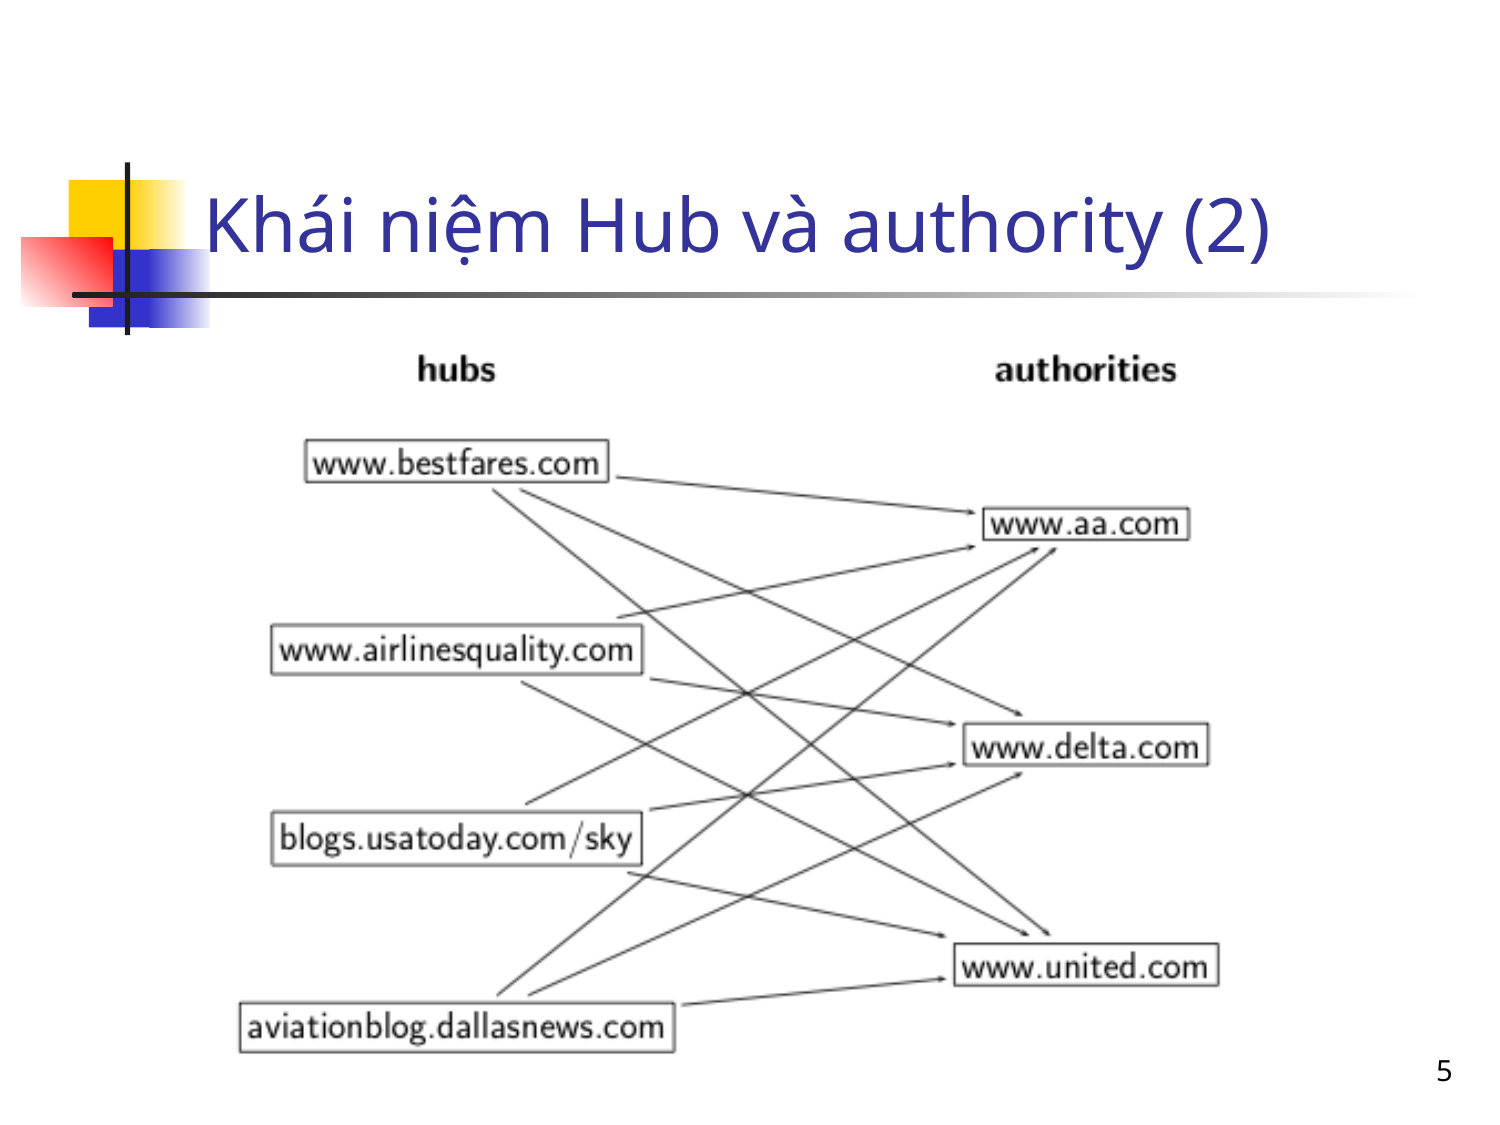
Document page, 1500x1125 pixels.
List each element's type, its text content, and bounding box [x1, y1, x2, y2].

slide_number <number> [1155, 1024, 1468, 1100]
picture [222, 302, 1258, 1094]
title Khái niệm Hub và authority (2) [188, 35, 1468, 275]
